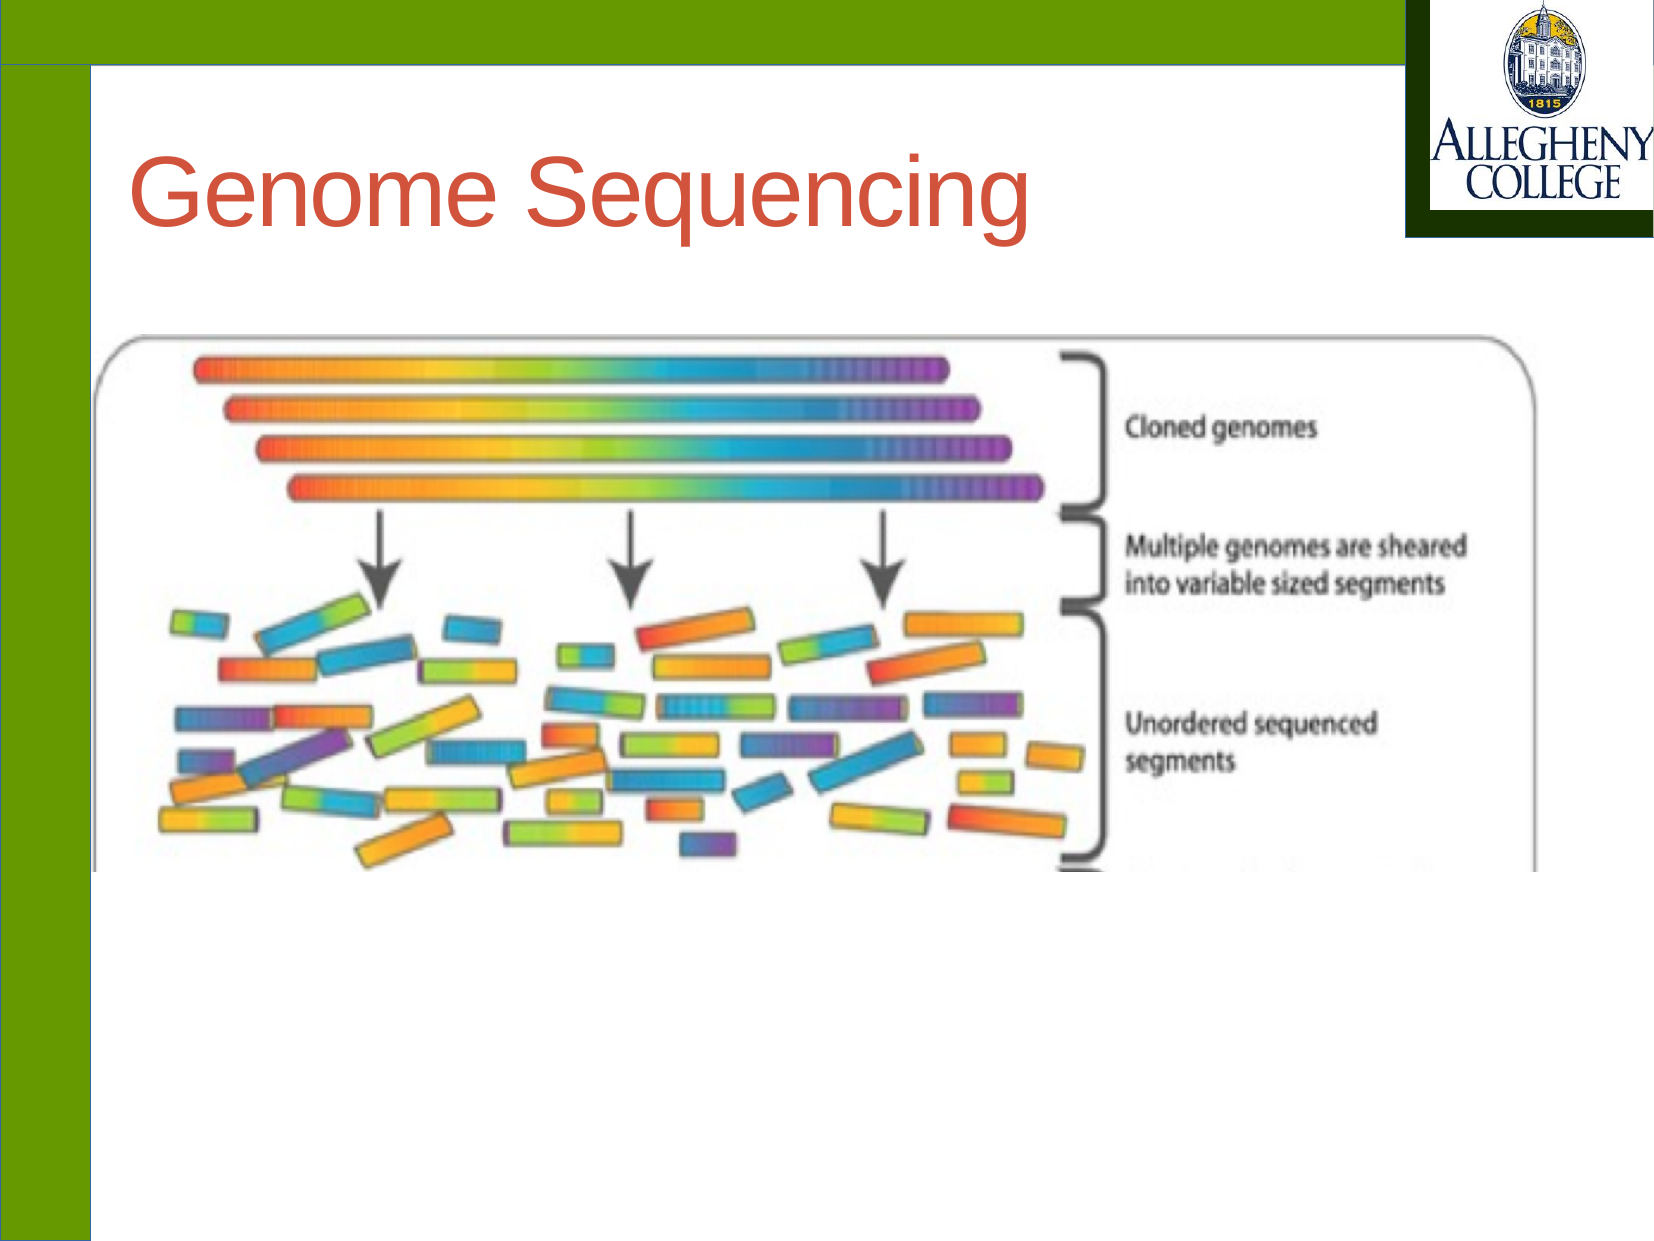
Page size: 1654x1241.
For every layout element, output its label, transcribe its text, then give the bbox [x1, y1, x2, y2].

title Genome Sequencing [112, 96, 1601, 276]
picture [1430, 0, 1654, 210]
text_box [0, 0, 1654, 1241]
picture [91, 334, 1633, 872]
